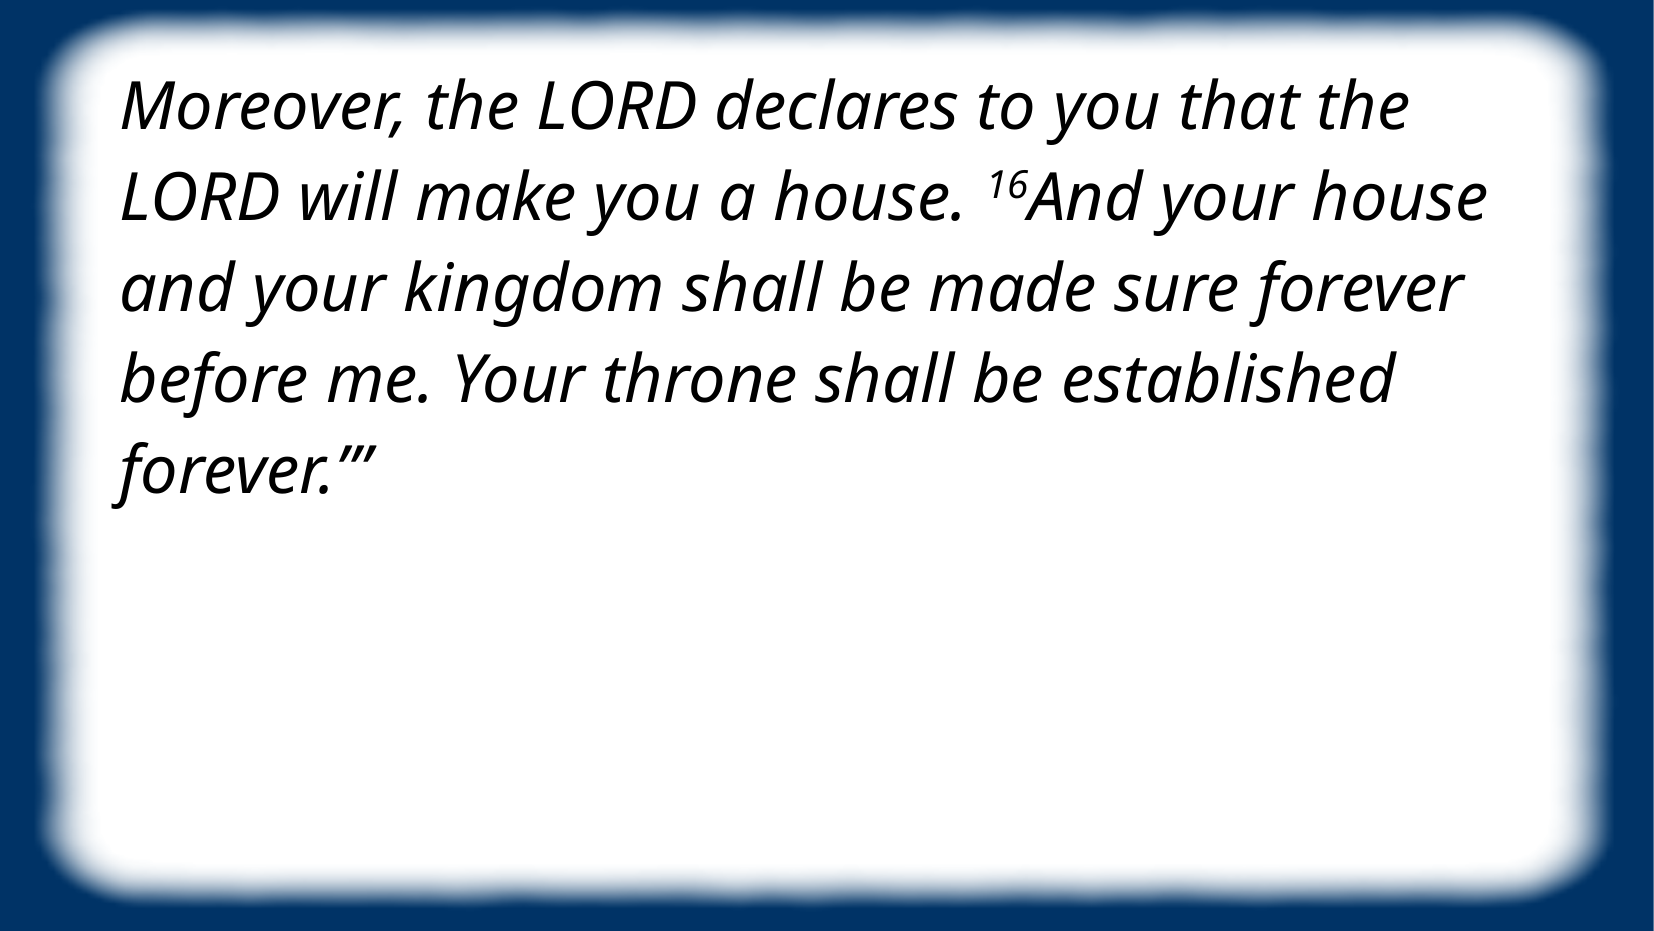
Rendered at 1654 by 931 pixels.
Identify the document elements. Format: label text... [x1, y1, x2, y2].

text_box Moreover, the LORD declares to you that the LORD will make you a house. 16And your house and your kingdom shall be made sure forever before me. Your throne shall be established forever.’” [105, 51, 1546, 511]
picture [0, 0, 1654, 931]
